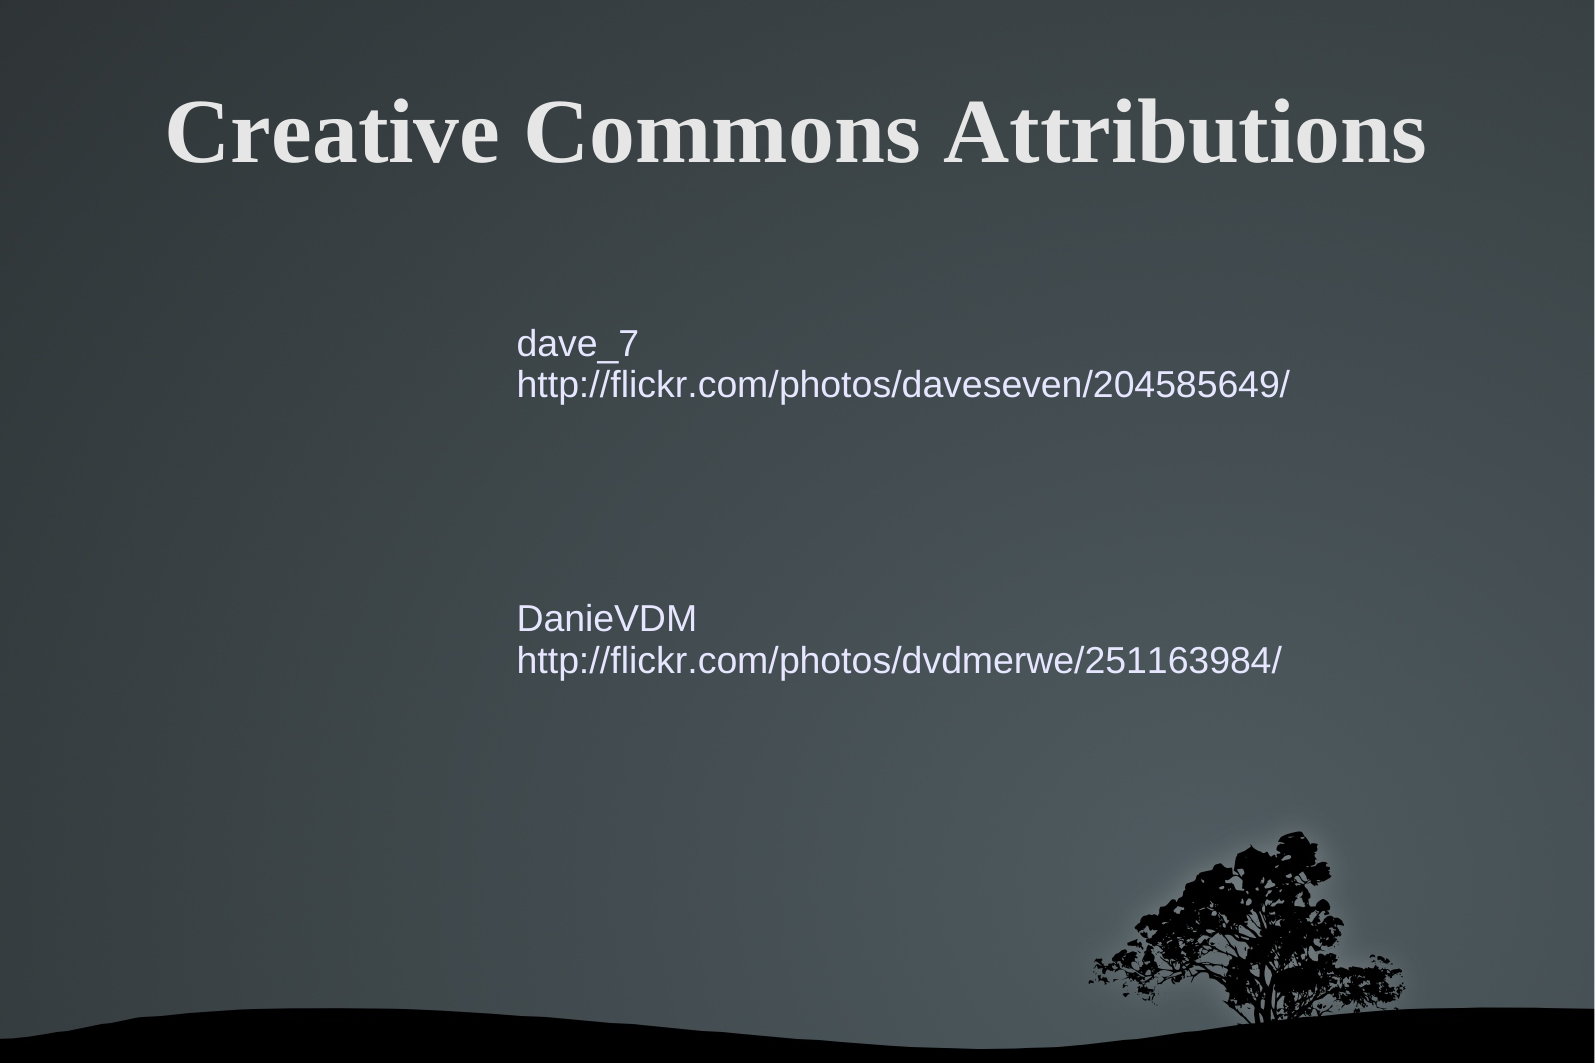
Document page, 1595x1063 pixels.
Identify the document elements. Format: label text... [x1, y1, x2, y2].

text_box DanieVDM http://flickr.com/photos/dvdmerwe/251163984/ [501, 590, 1298, 690]
text_box dave_7 http://flickr.com/photos/daveseven/204585649/ [501, 314, 1306, 414]
picture [0, 0, 1595, 1063]
title Creative Commons Attributions [79, 42, 1515, 220]
